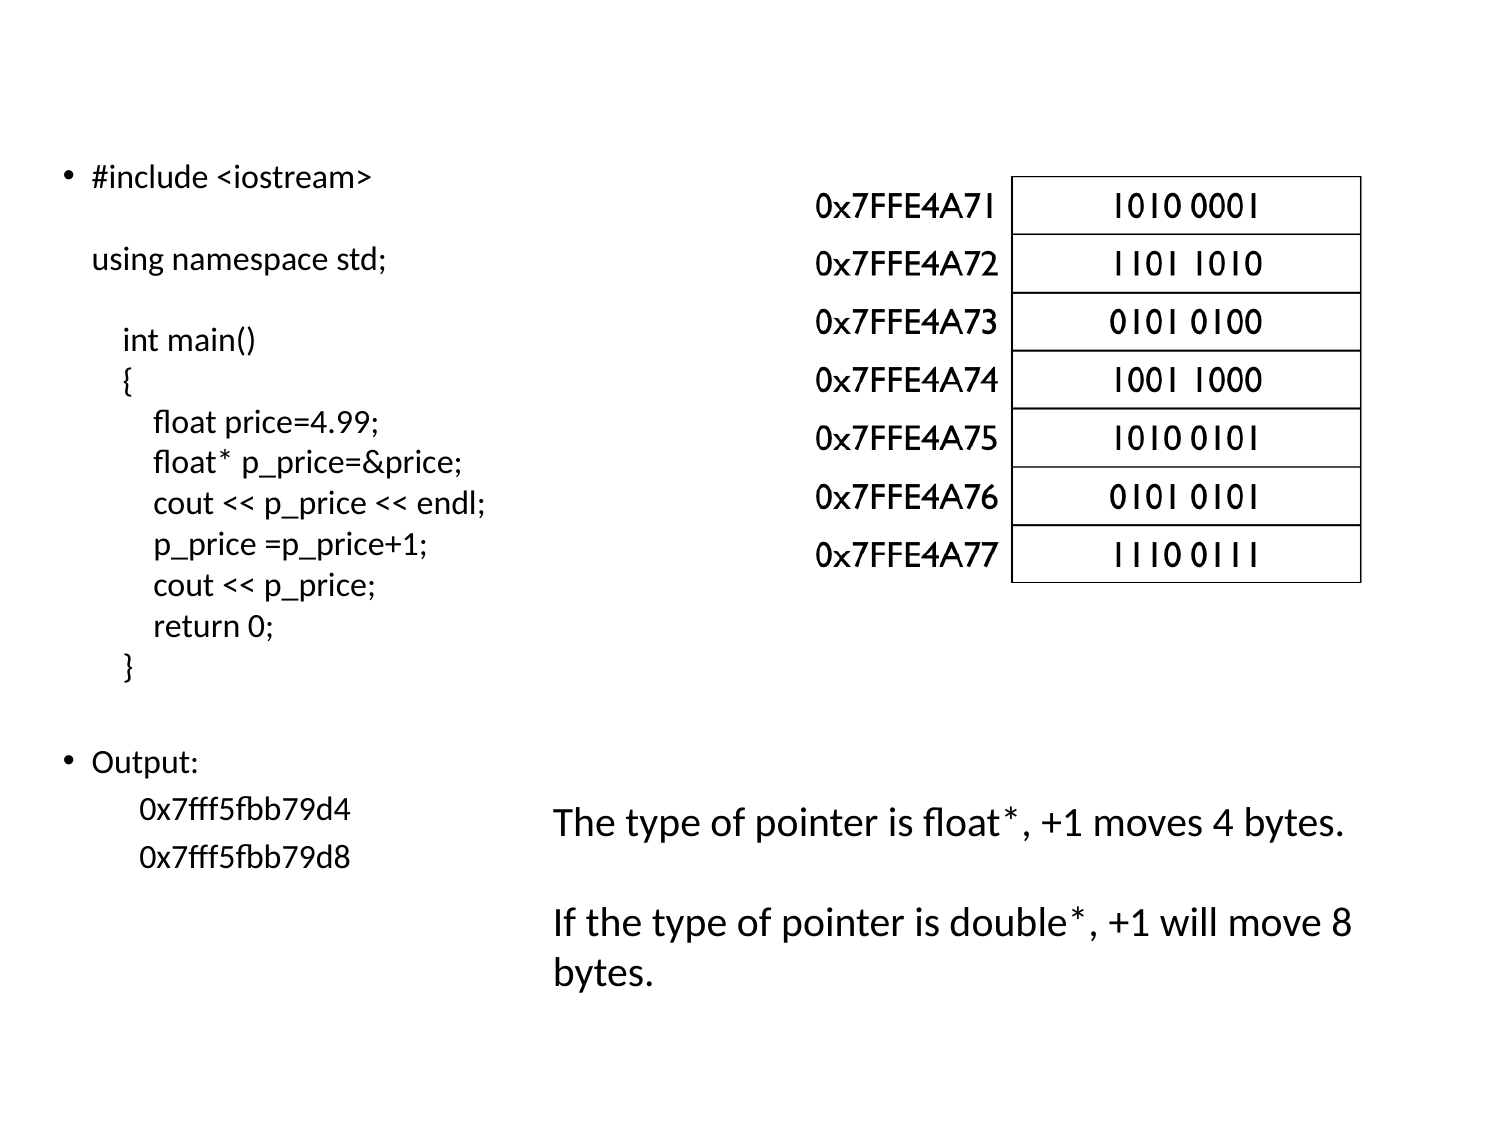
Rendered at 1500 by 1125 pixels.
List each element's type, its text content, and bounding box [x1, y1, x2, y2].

list #include <iostream> using namespace std; int main() { float price=4.99; float* p_price=&price; cout << p_price << endl; p_price =p_price+1; cout << p_price; return 0; } Output: 0x7fff5fbb79d4 0x7fff5fbb79d8 [47, 146, 1398, 890]
picture [799, 169, 1362, 596]
text_box The type of pointer is float*, +1 moves 4 bytes. If the type of pointer is double*, +1 will move 8 bytes. [538, 742, 1425, 1003]
